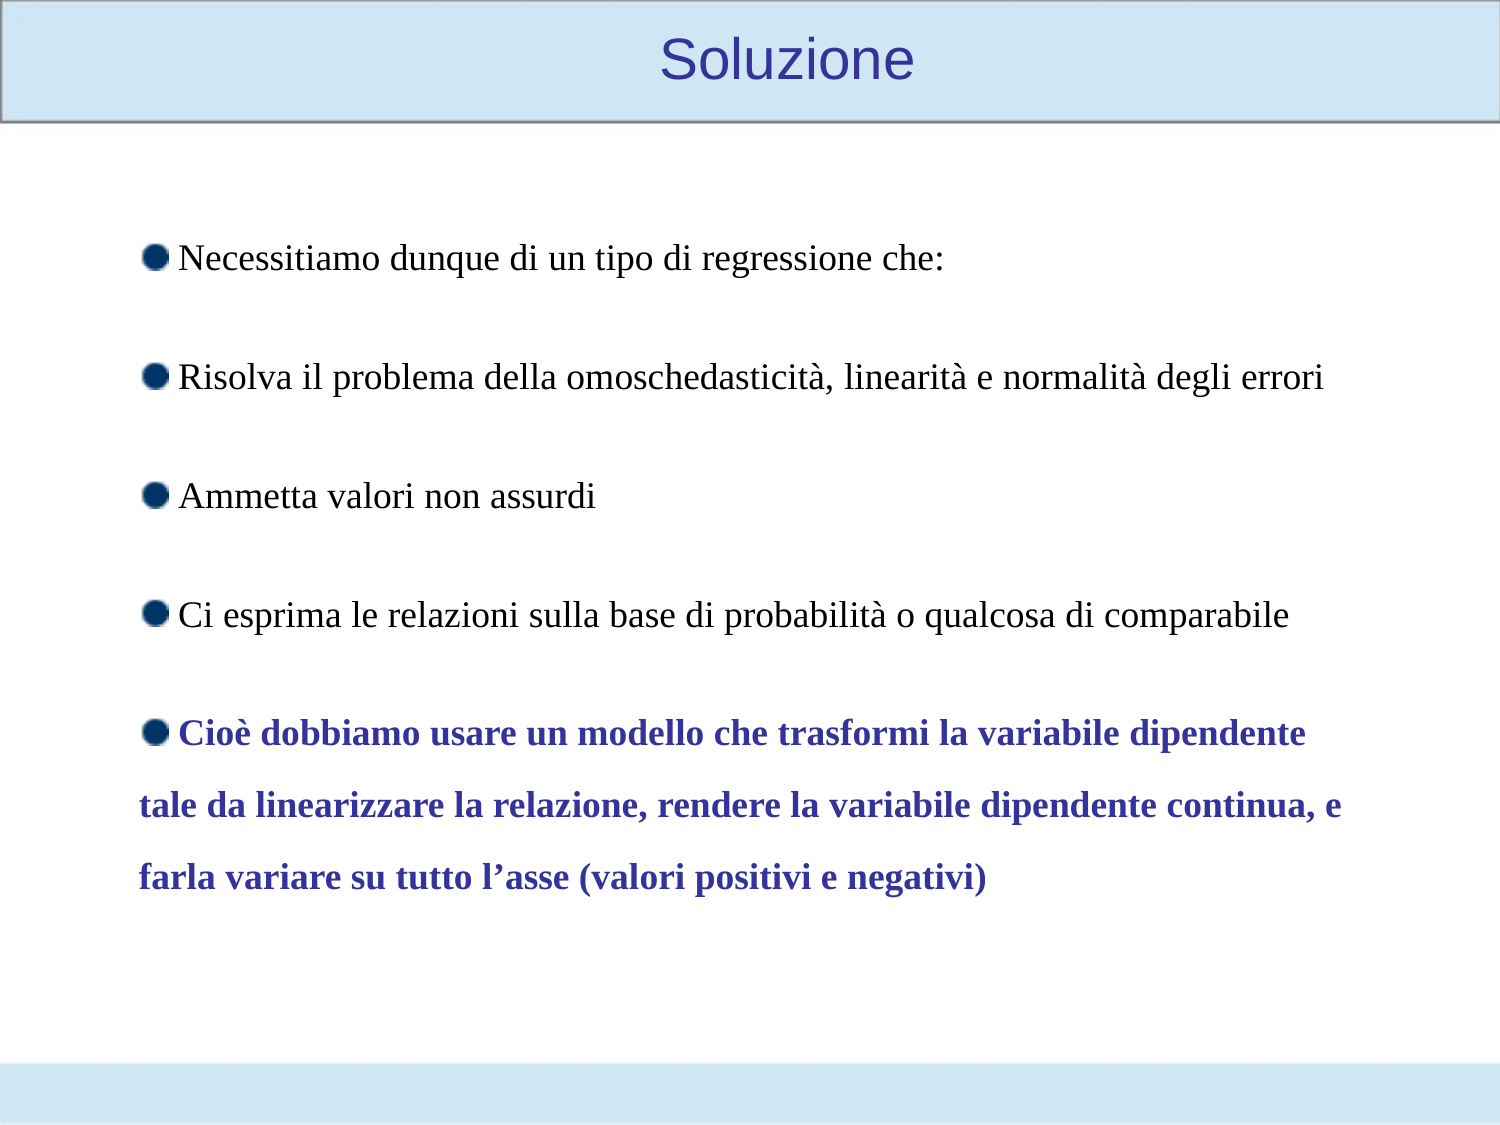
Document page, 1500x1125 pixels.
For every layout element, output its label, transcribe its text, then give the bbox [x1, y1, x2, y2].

picture [0, 0, 1500, 1125]
title Soluzione [113, 0, 1463, 158]
text_box Necessitiamo dunque di un tipo di regressione che: Risolva il problema della omoschedasticità, linearità e normalità degli errori Ammetta valori non assurdi Ci esprima le relazioni sulla base di probabilità o qualcosa di comparabile Cioè dobbiamo usare un modello che trasformi la variabile dipendente tale da linearizzare la relazione, rendere la variabile dipendente continua, e farla variare su tutto l’asse (valori positivi e negativi) [123, 198, 1368, 906]
